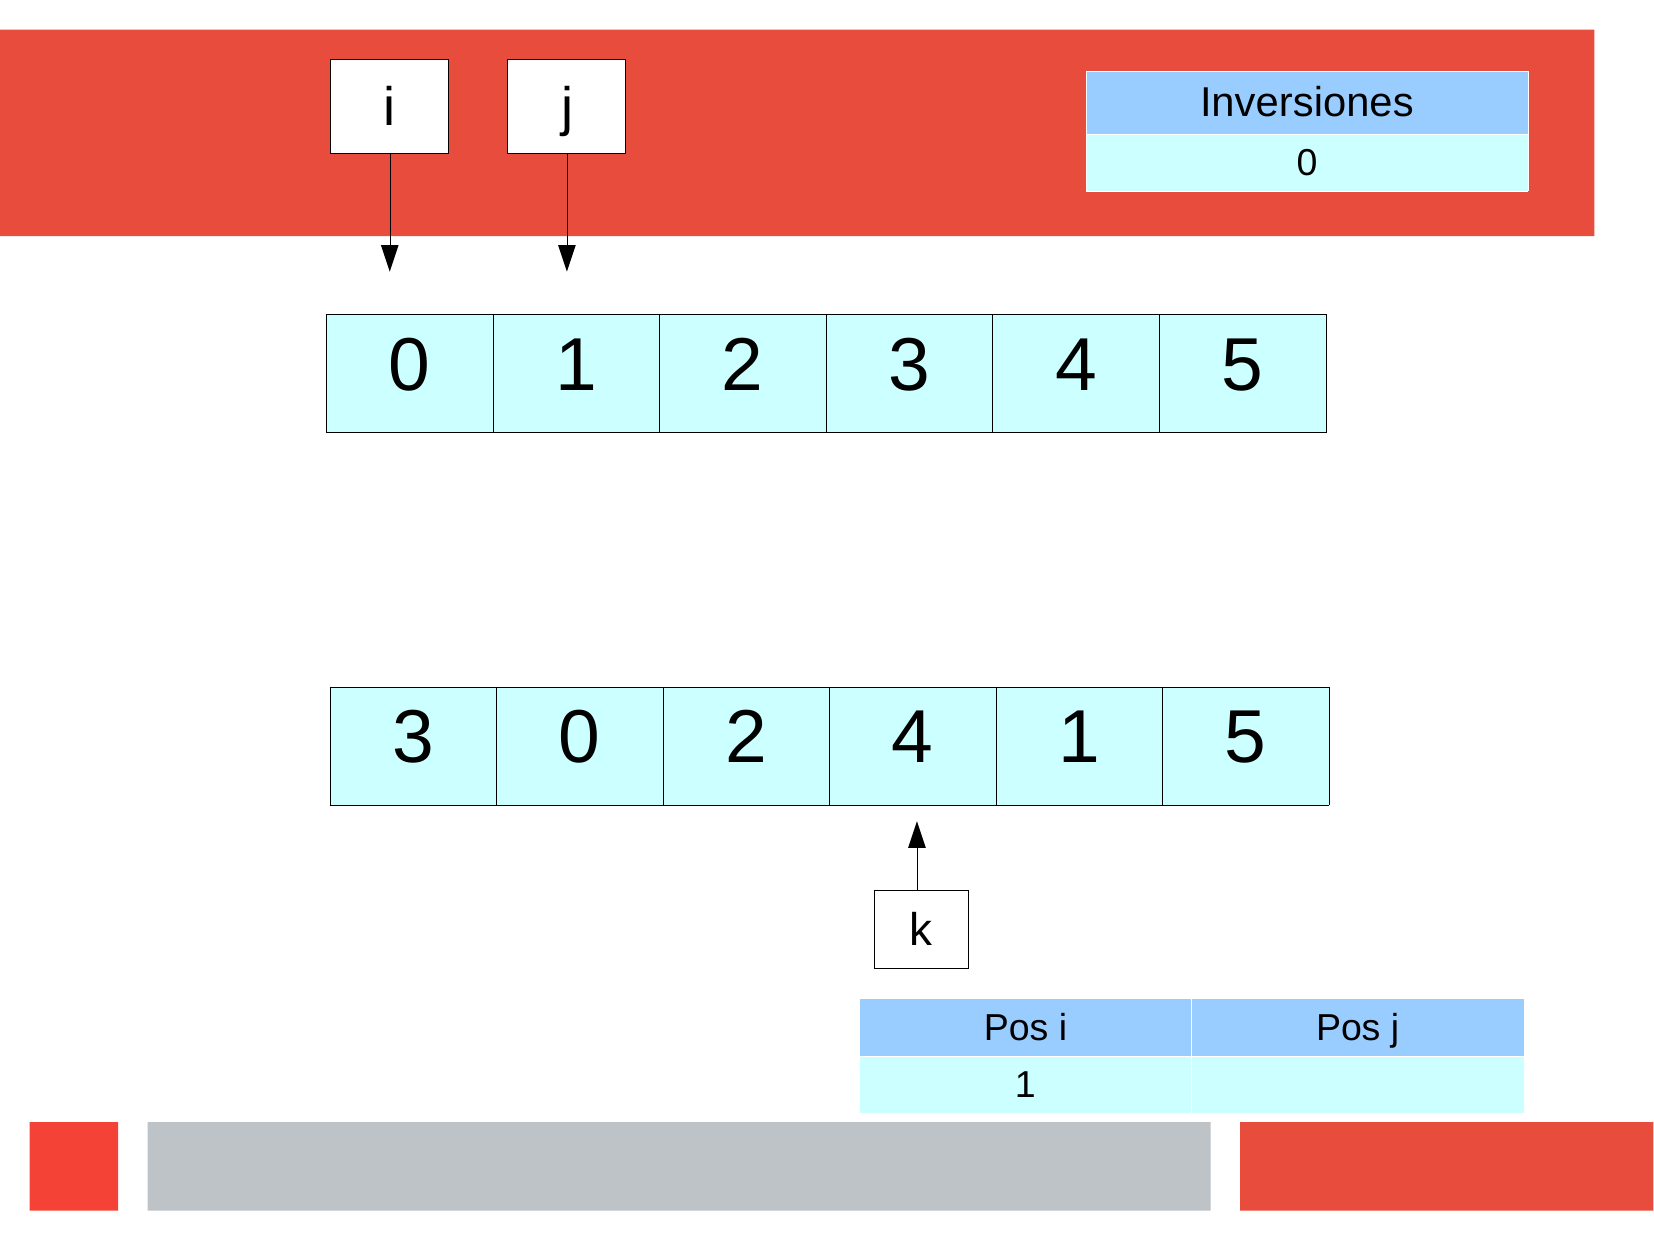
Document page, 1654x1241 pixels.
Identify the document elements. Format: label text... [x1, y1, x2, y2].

text_box j [507, 59, 626, 154]
table_header 2 [660, 315, 826, 432]
table_header 3 [331, 688, 496, 805]
table_header 1 [997, 688, 1162, 805]
table_header 2 [664, 688, 829, 805]
text_box i [330, 59, 449, 154]
table_cell 1 [860, 1057, 1191, 1113]
table_header 5 [1160, 315, 1326, 432]
table_cell [1192, 1057, 1524, 1113]
text_box k [874, 890, 969, 969]
table_header 5 [1163, 688, 1329, 805]
table_cell 0 [1087, 135, 1528, 191]
table_header Inversiones [1087, 72, 1528, 134]
table_header 3 [827, 315, 992, 432]
table_header 1 [494, 315, 659, 432]
table_header 4 [830, 688, 996, 805]
table_header 4 [993, 315, 1159, 432]
table_header 0 [327, 315, 493, 432]
table_header Pos i [860, 999, 1191, 1056]
table_header 0 [497, 688, 663, 805]
table_header Pos j [1192, 999, 1524, 1056]
